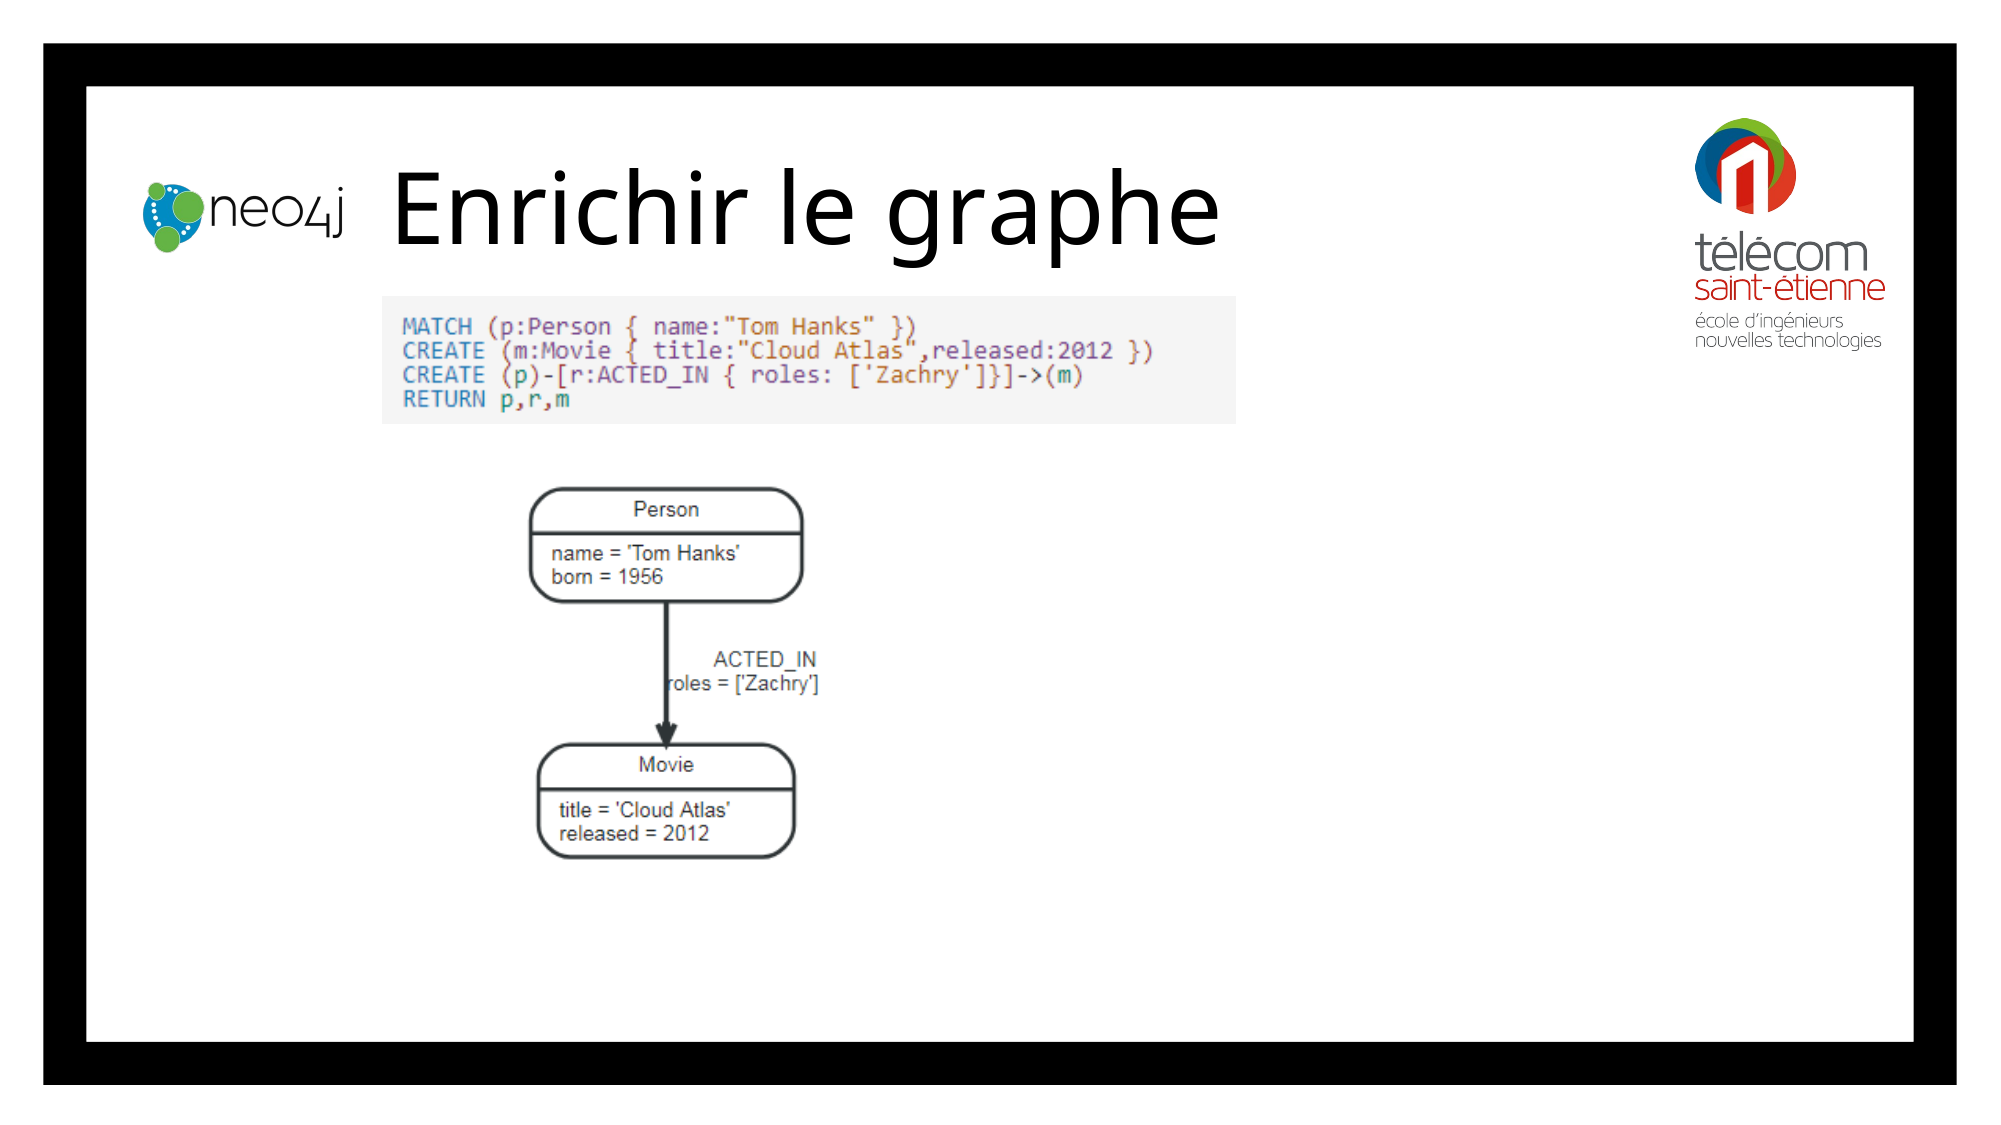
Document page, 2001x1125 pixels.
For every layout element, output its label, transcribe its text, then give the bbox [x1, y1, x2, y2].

picture [382, 296, 1236, 424]
title Enrichir le graphe [369, 138, 1849, 304]
picture [1695, 118, 1885, 351]
picture [498, 462, 857, 891]
picture [1715, 134, 1730, 138]
picture [134, 160, 351, 274]
